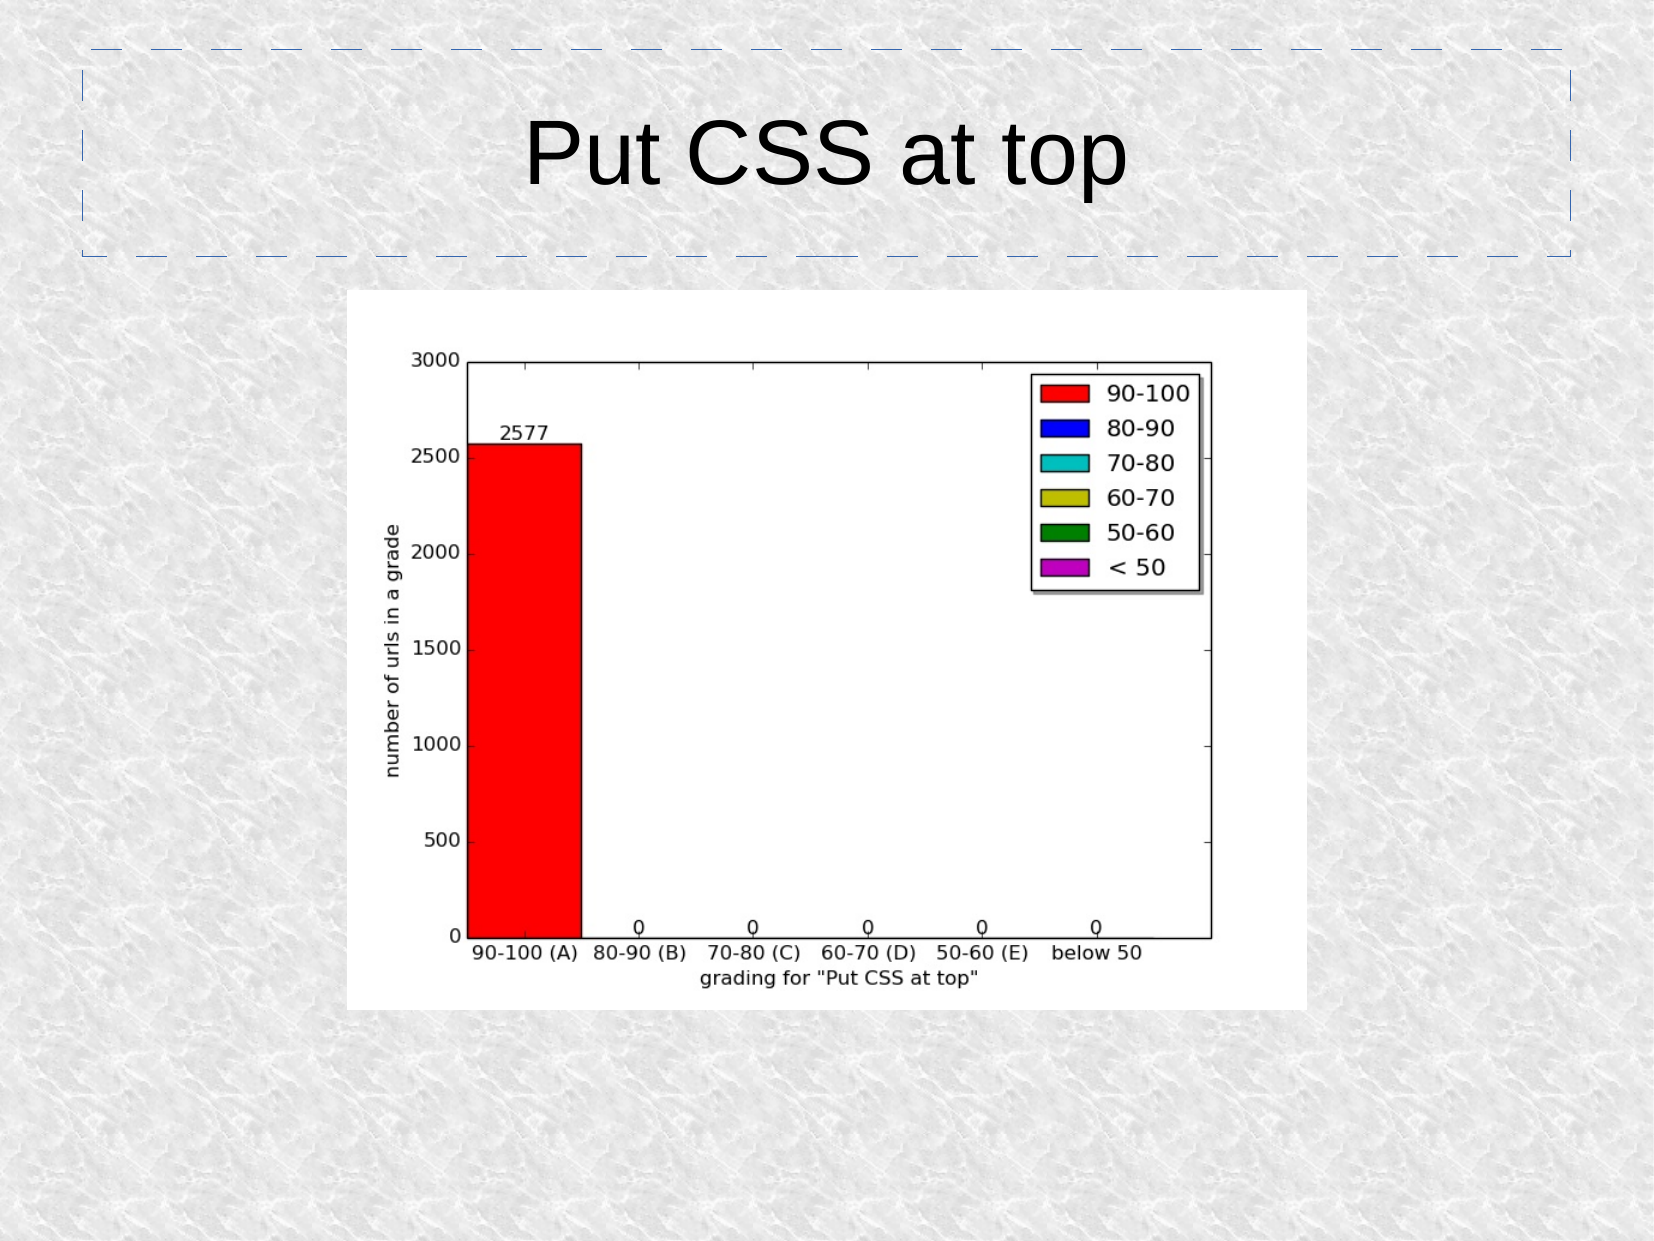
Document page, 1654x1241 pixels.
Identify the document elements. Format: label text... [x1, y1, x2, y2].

title Put CSS at top [82, 49, 1571, 257]
picture [0, 0, 1654, 1241]
